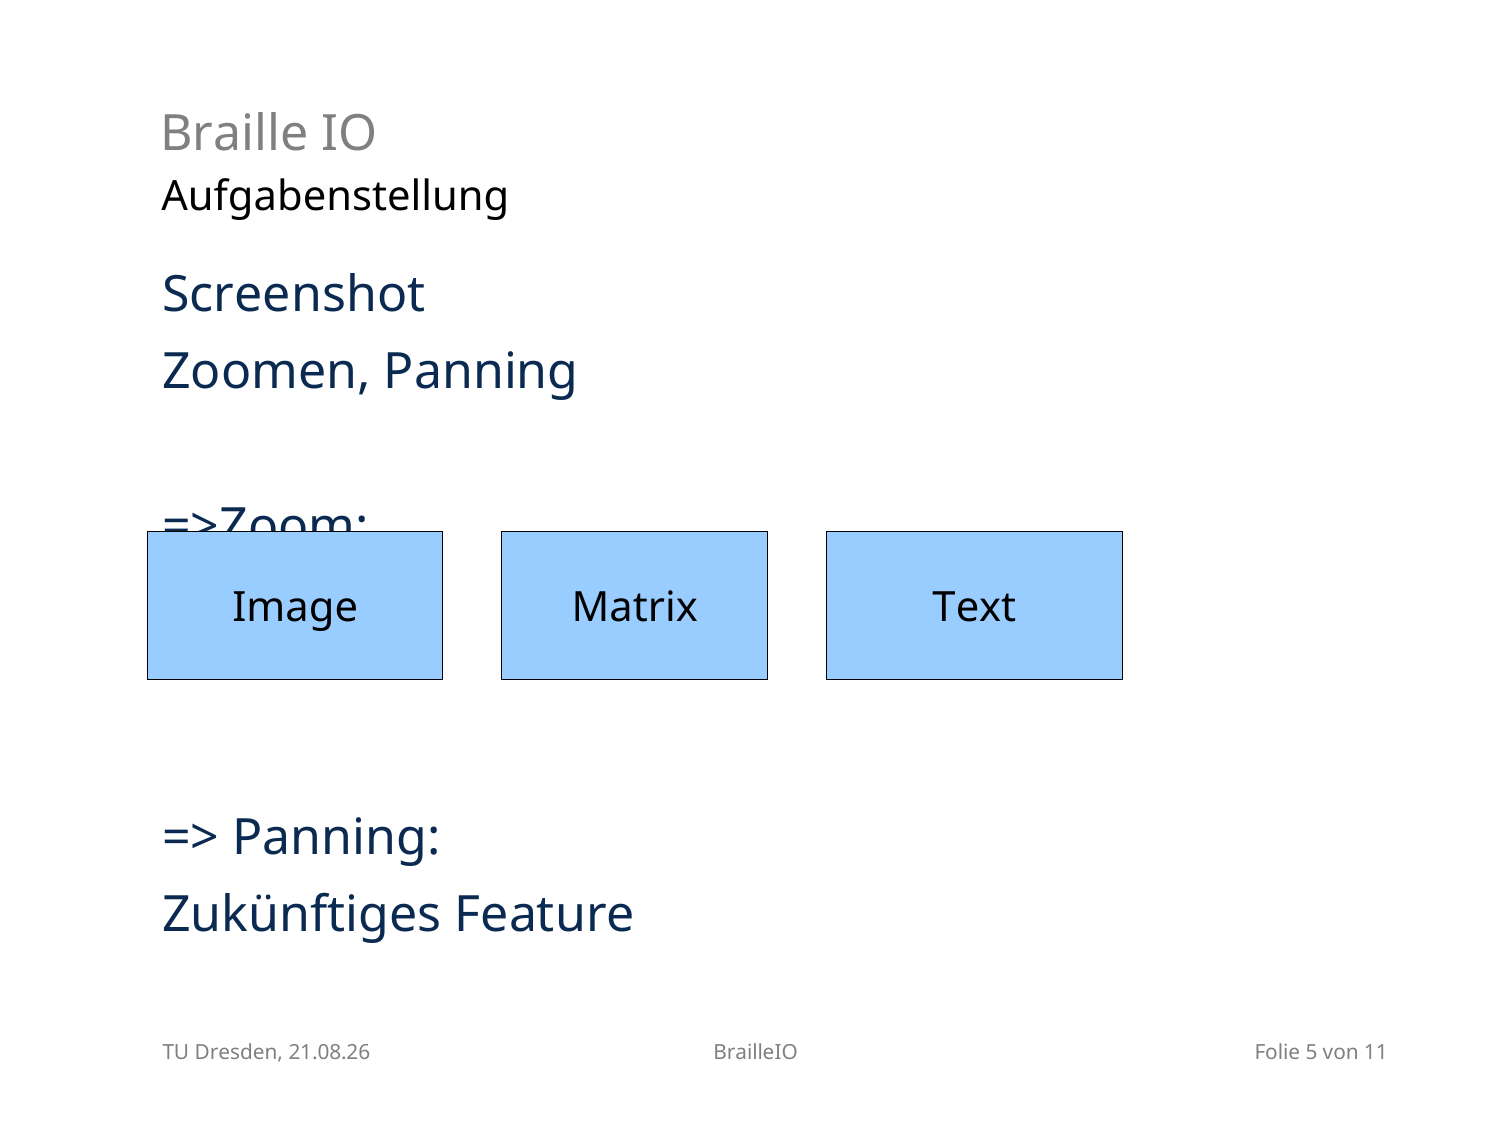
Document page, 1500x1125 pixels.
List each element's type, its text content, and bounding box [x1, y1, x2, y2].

text_box Aufgabenstellung [161, 162, 1388, 225]
title Braille IO [160, 93, 1392, 170]
text_box Matrix [501, 531, 768, 680]
text_box Image [147, 531, 443, 680]
text_box Text [826, 531, 1123, 680]
list Screenshot Zoomen, Panning =>Zoom: => Panning: Zukünftiges Feature [162, 249, 1388, 953]
